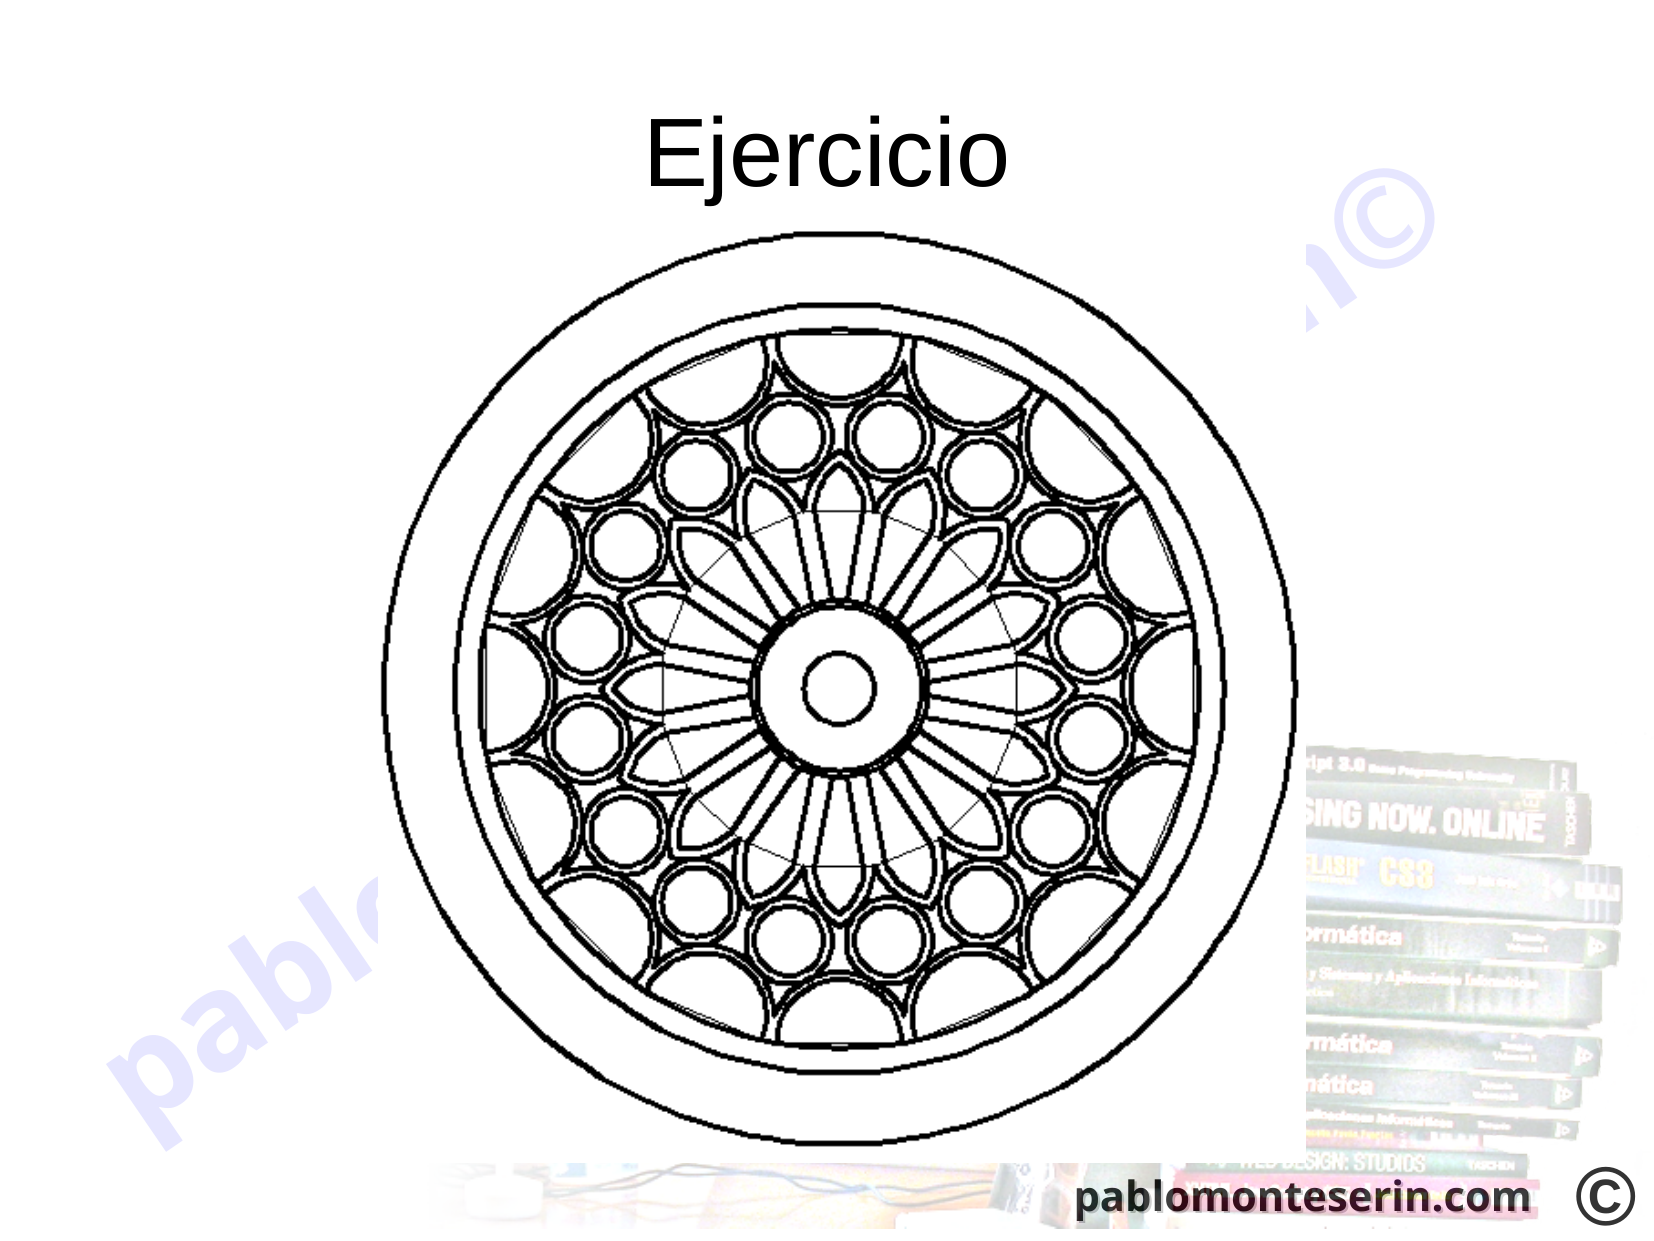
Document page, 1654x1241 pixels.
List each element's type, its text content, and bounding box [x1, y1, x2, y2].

title Ejercicio [82, 49, 1571, 257]
picture [378, 221, 1654, 1229]
